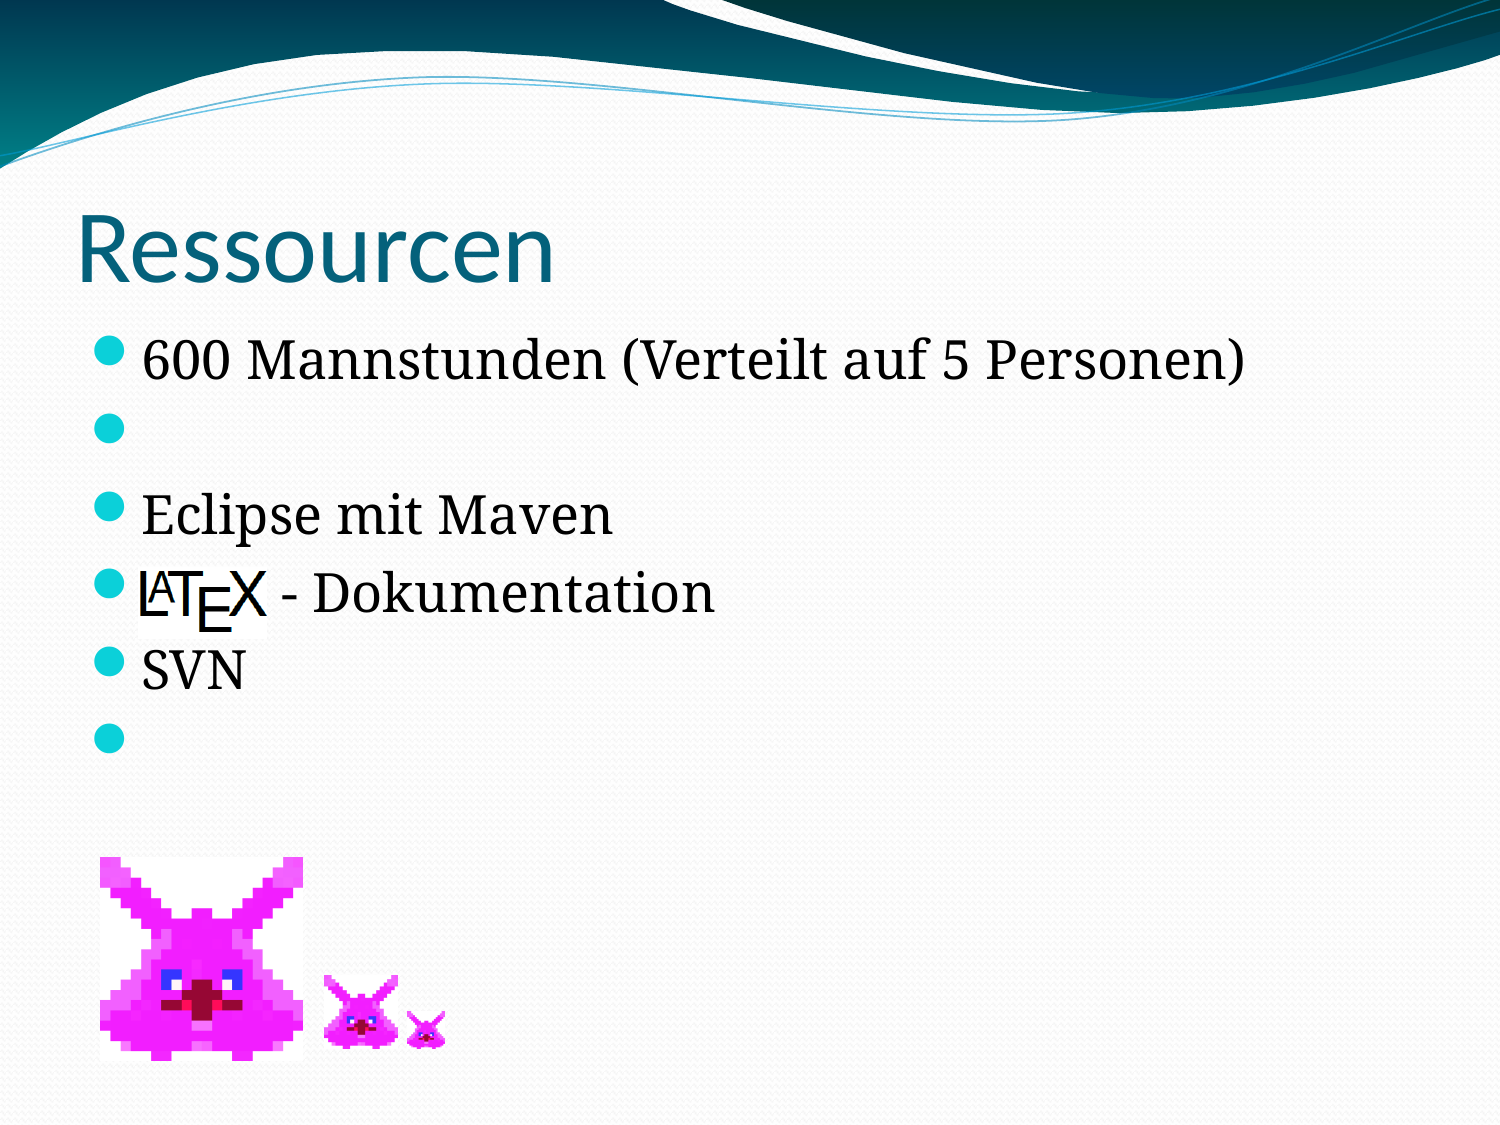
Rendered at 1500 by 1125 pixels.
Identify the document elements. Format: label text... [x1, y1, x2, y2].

picture [324, 975, 398, 1049]
title Ressourcen [75, 115, 1426, 304]
picture [407, 1011, 445, 1049]
picture [138, 567, 267, 639]
list 600 Mannstunden (Verteilt auf 5 Personen) Eclipse mit Maven - Dokumentation SVN [75, 317, 1426, 1038]
picture [100, 857, 303, 1061]
